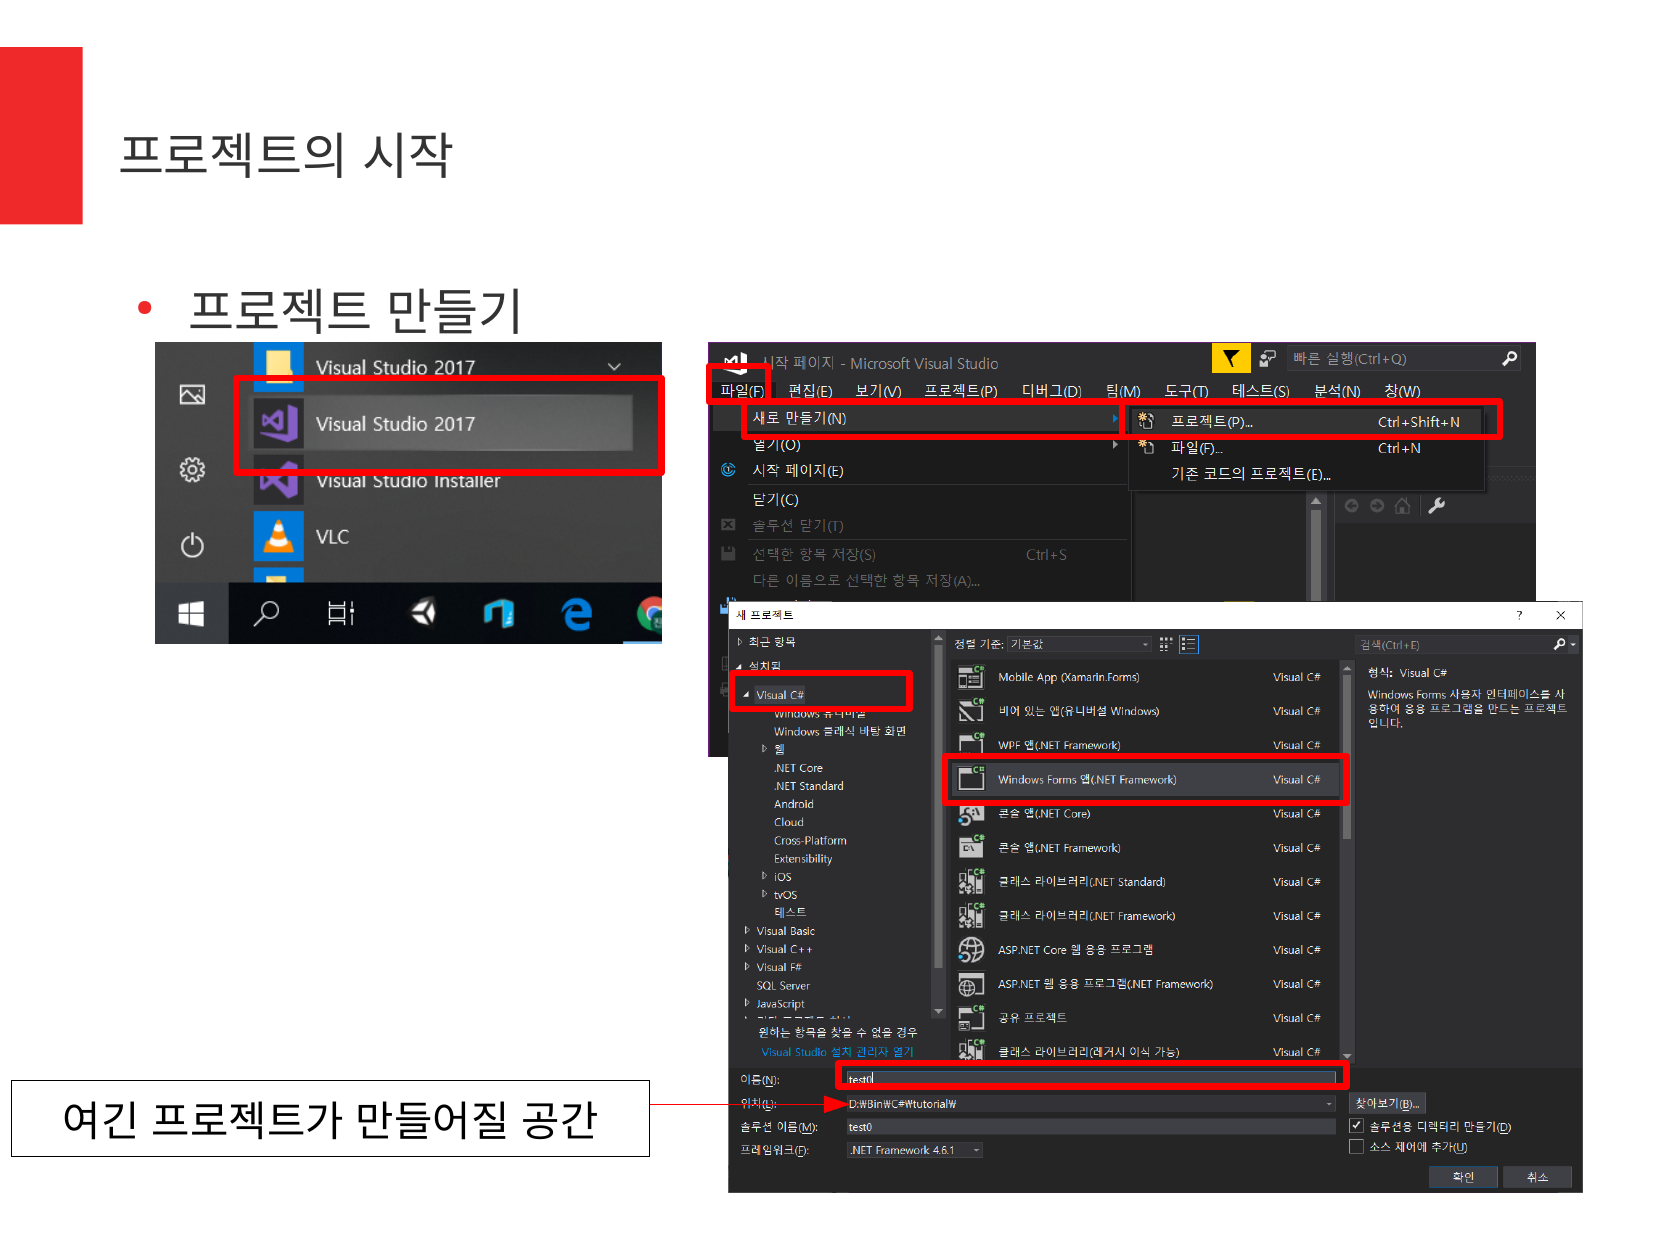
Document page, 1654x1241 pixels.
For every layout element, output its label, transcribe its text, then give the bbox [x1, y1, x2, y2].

list 프로젝트 만들기 [118, 272, 1536, 993]
picture [155, 342, 662, 644]
title 프로젝트의 시작 [118, 49, 1571, 257]
picture [708, 342, 1583, 1193]
picture [1125, 405, 1497, 434]
text_box 여긴 프로젝트가 만들어질 공간 [11, 1080, 650, 1140]
picture [747, 405, 1119, 434]
picture [239, 381, 658, 469]
picture [712, 369, 765, 398]
